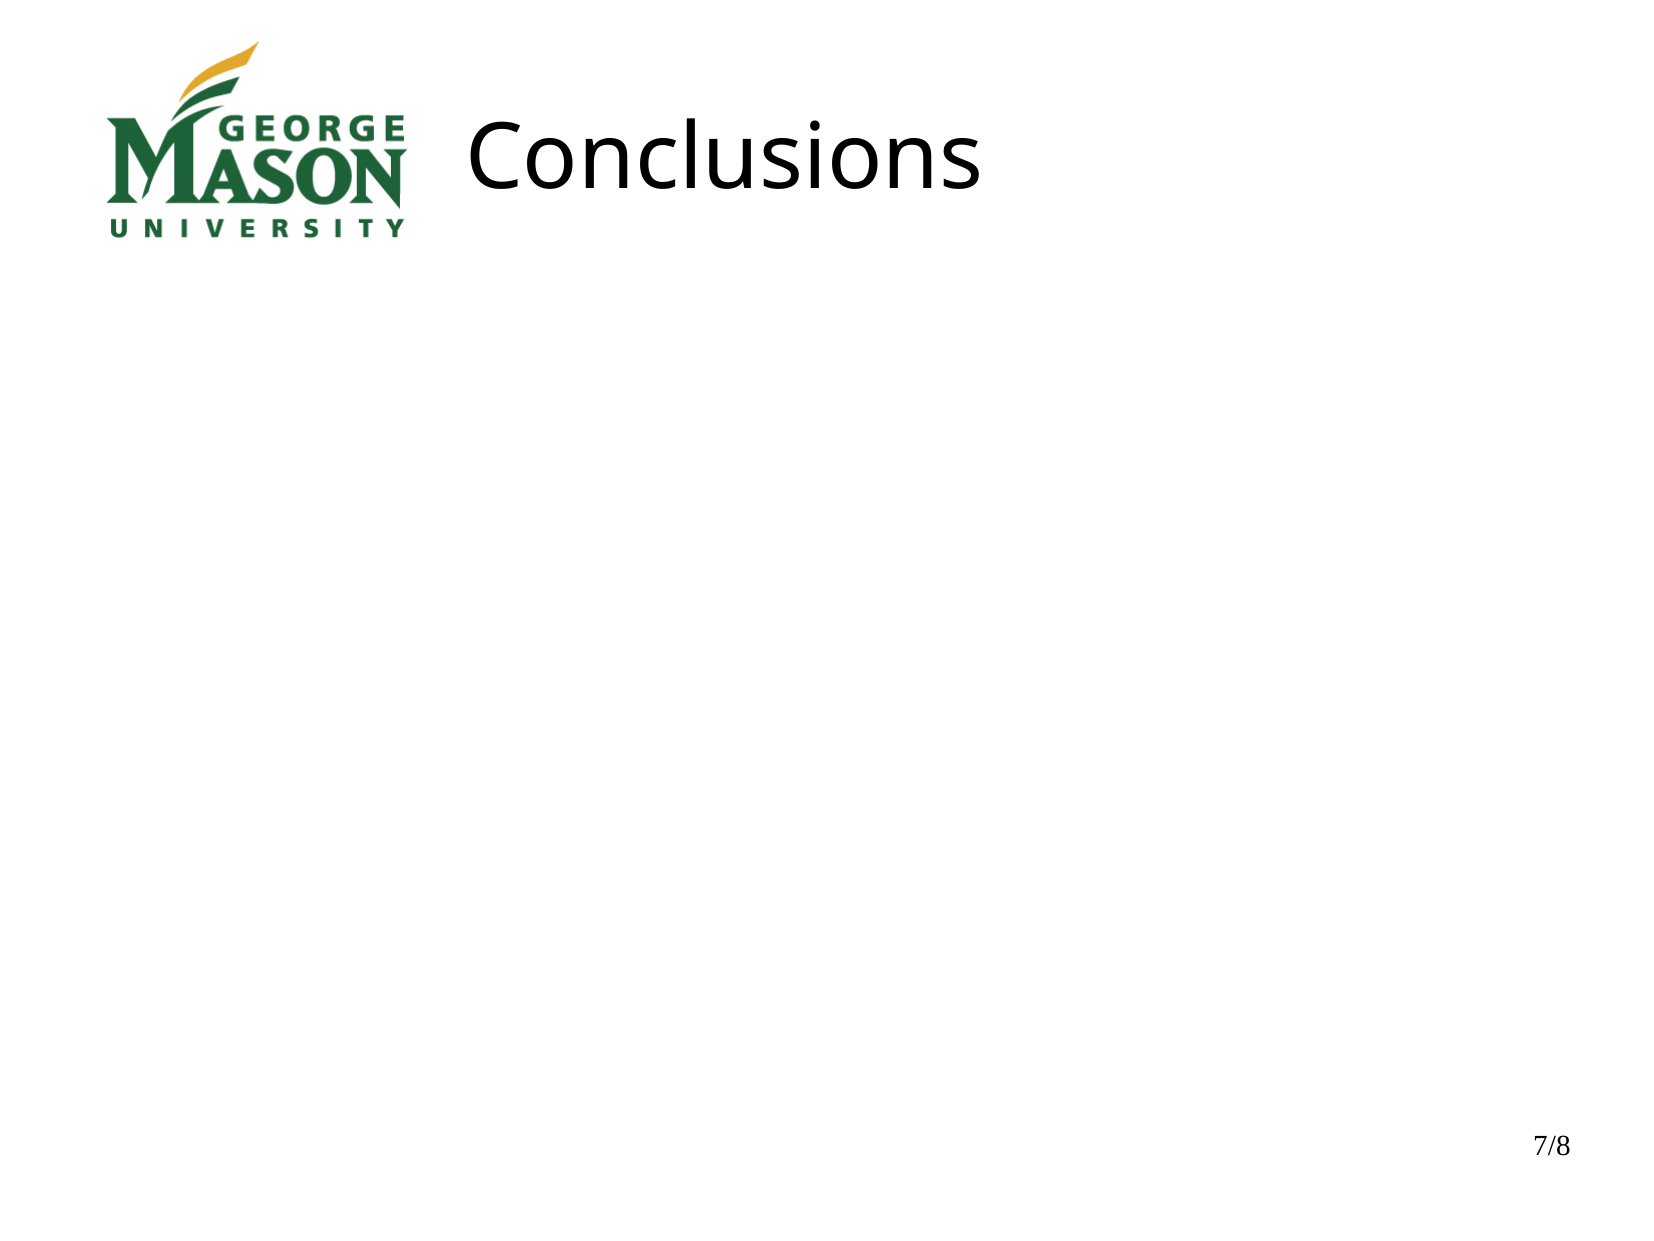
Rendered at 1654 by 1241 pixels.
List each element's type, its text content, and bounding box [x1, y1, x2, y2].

title Conclusions [465, 49, 1571, 257]
picture [88, 33, 424, 249]
